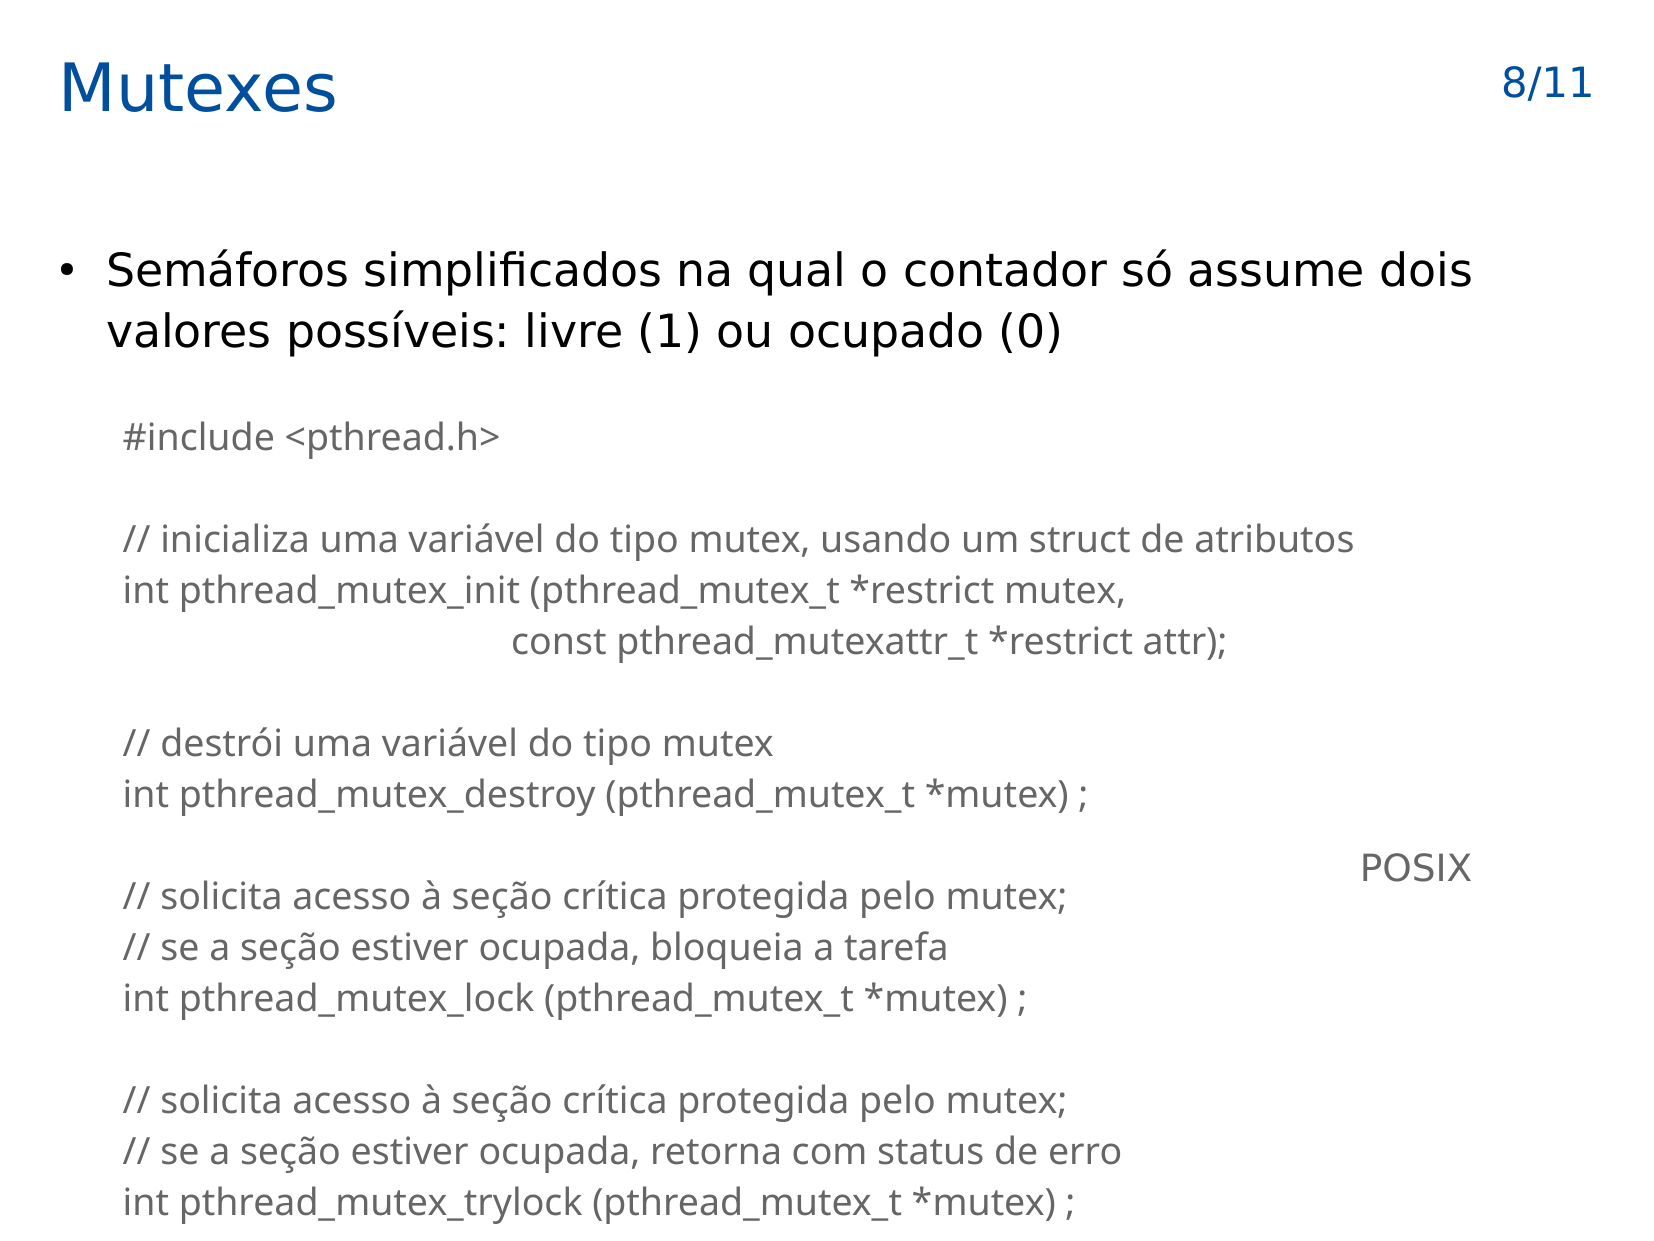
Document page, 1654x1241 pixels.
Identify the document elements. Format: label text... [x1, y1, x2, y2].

text_box #include <pthread.h> // inicializa uma variável do tipo mutex, usando um struct de atributos int pthread_mutex_init (pthread_mutex_t *restrict mutex, const pthread_mutexattr_t *restrict attr); // destrói uma variável do tipo mutex int pthread_mutex_destroy (pthread_mutex_t *mutex) ; // solicita acesso à seção crítica protegida pelo mutex; // se a seção estiver ocupada, bloqueia a tarefa int pthread_mutex_lock (pthread_mutex_t *mutex) ; // solicita acesso à seção crítica protegida pelo mutex; // se a seção estiver ocupada, retorna com status de erro int pthread_mutex_trylock (pthread_mutex_t *mutex) ; // libera o acesso à seção crítica protegida pelo mutex int pthread_mutex_unlock (pthread_mutex_t *mutex) ; [107, 403, 1556, 1216]
list Semáforos simplificados na qual o contador só assume dois valores possíveis: livre (1) ou ocupado (0) [59, 236, 1595, 1211]
text_box POSIX [1345, 839, 1488, 899]
title Mutexes [59, 29, 1625, 148]
